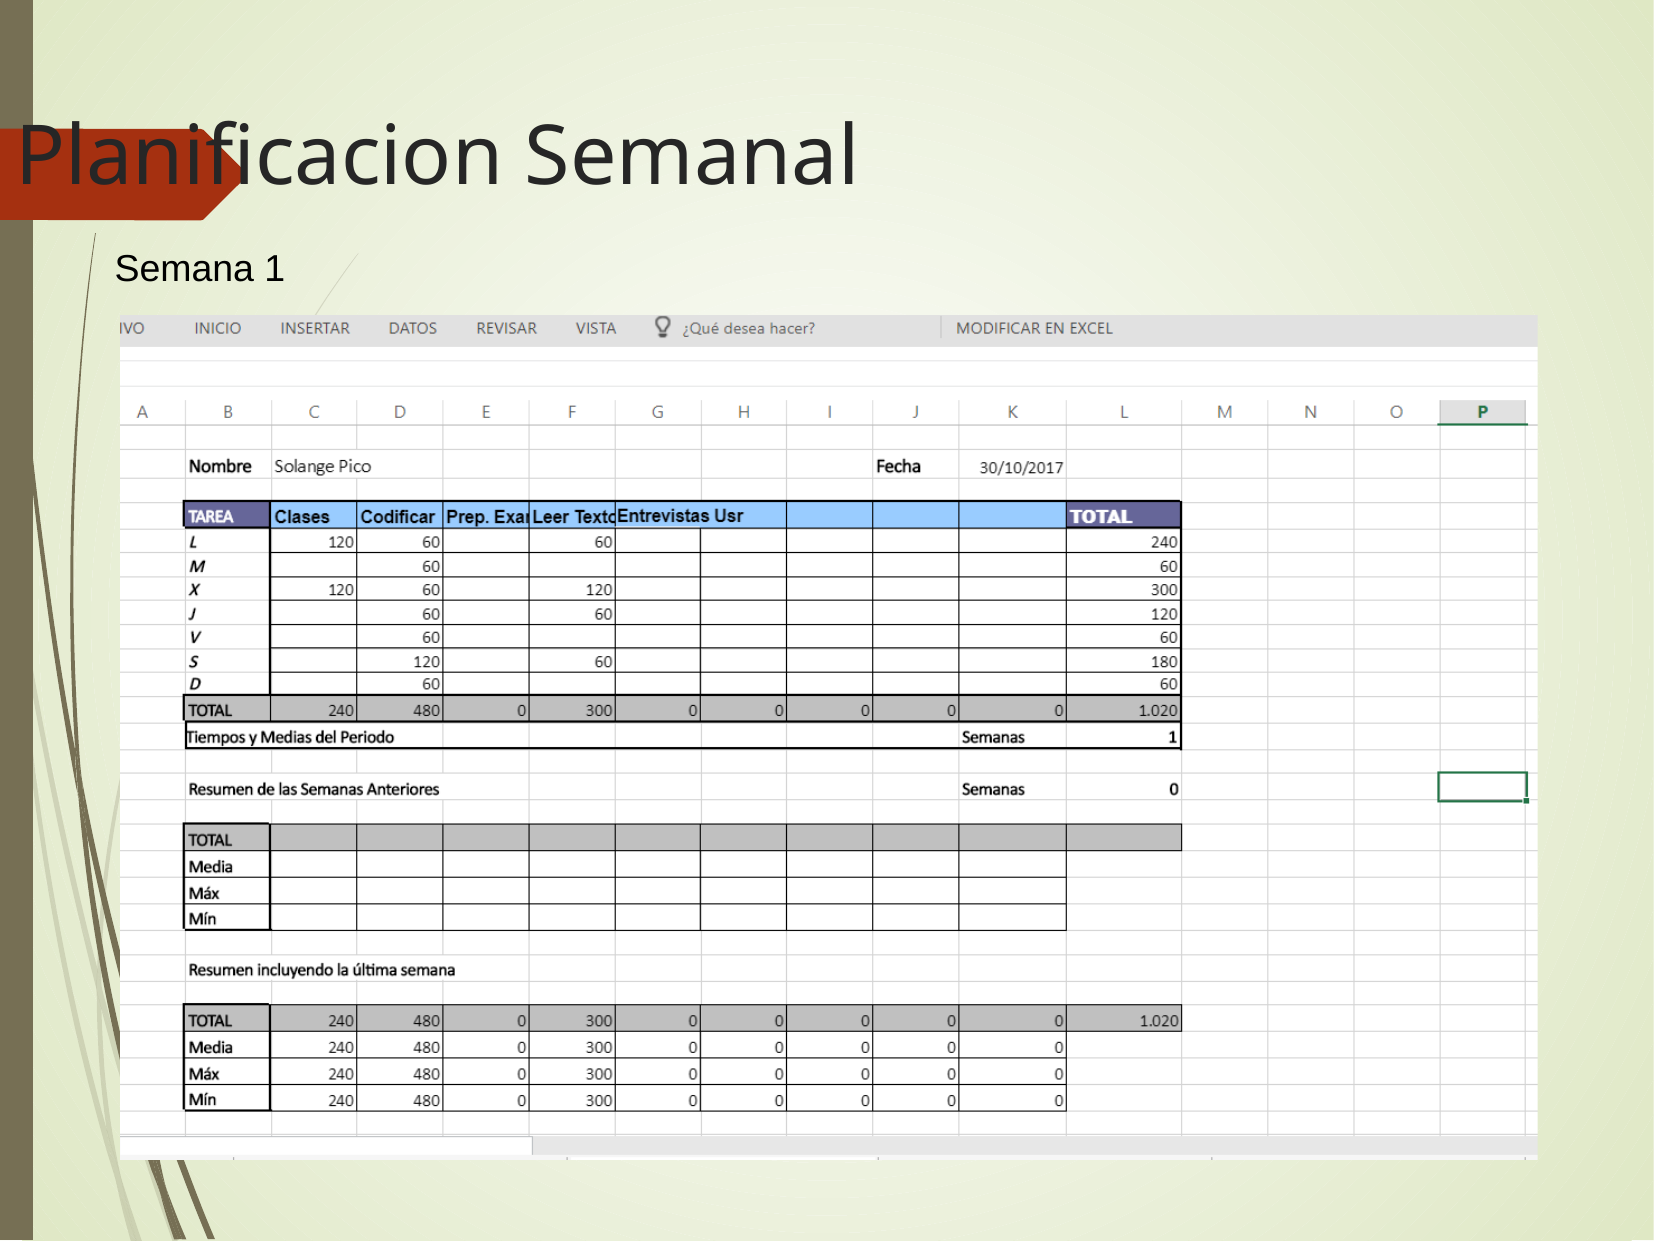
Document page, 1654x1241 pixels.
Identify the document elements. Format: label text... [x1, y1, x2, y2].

text_box Semana 1 [99, 240, 301, 297]
picture [120, 315, 1538, 1160]
title Planificacion Semanal [0, 94, 1182, 213]
